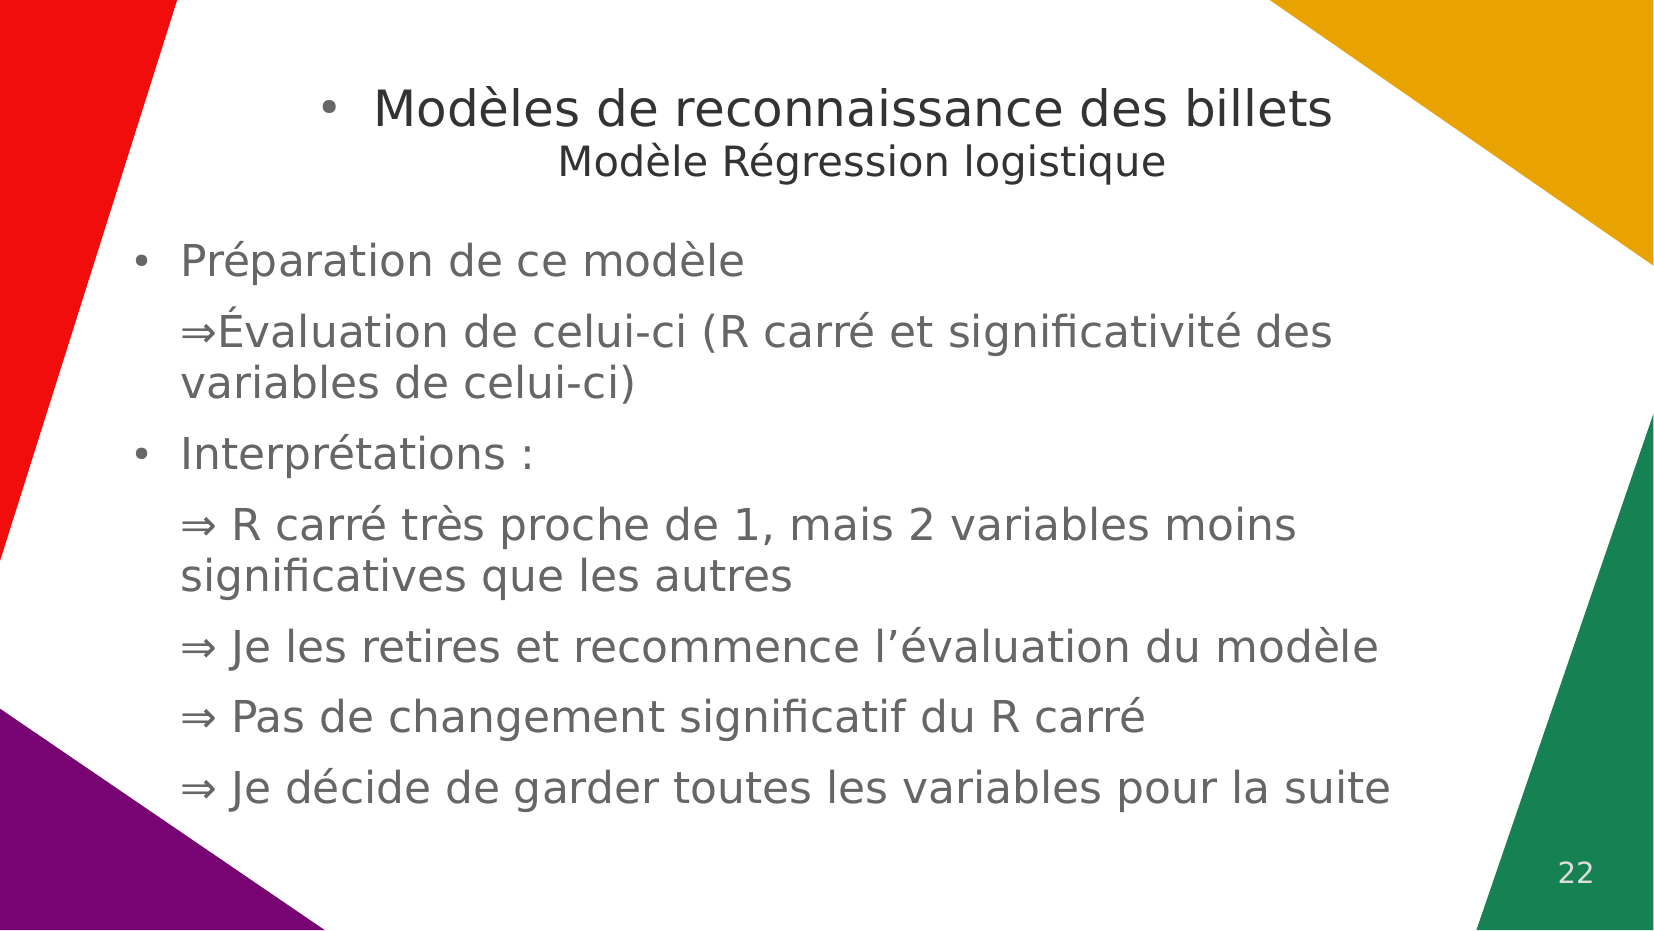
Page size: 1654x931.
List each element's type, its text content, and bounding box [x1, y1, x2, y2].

list Préparation de ce modèle ⇒Évaluation de celui-ci (R carré et significativité des variables de celui-ci) Interprétations : ⇒ R carré très proche de 1, mais 2 variables moins significatives que les autres ⇒ Je les retires et recommence l’évaluation du modèle ⇒ Pas de changement significatif du R carré ⇒ Je décide de garder toutes les variables pour la suite [118, 236, 1536, 827]
title Modèles de reconnaissance des billets Modèle Régression logistique [118, 59, 1536, 207]
